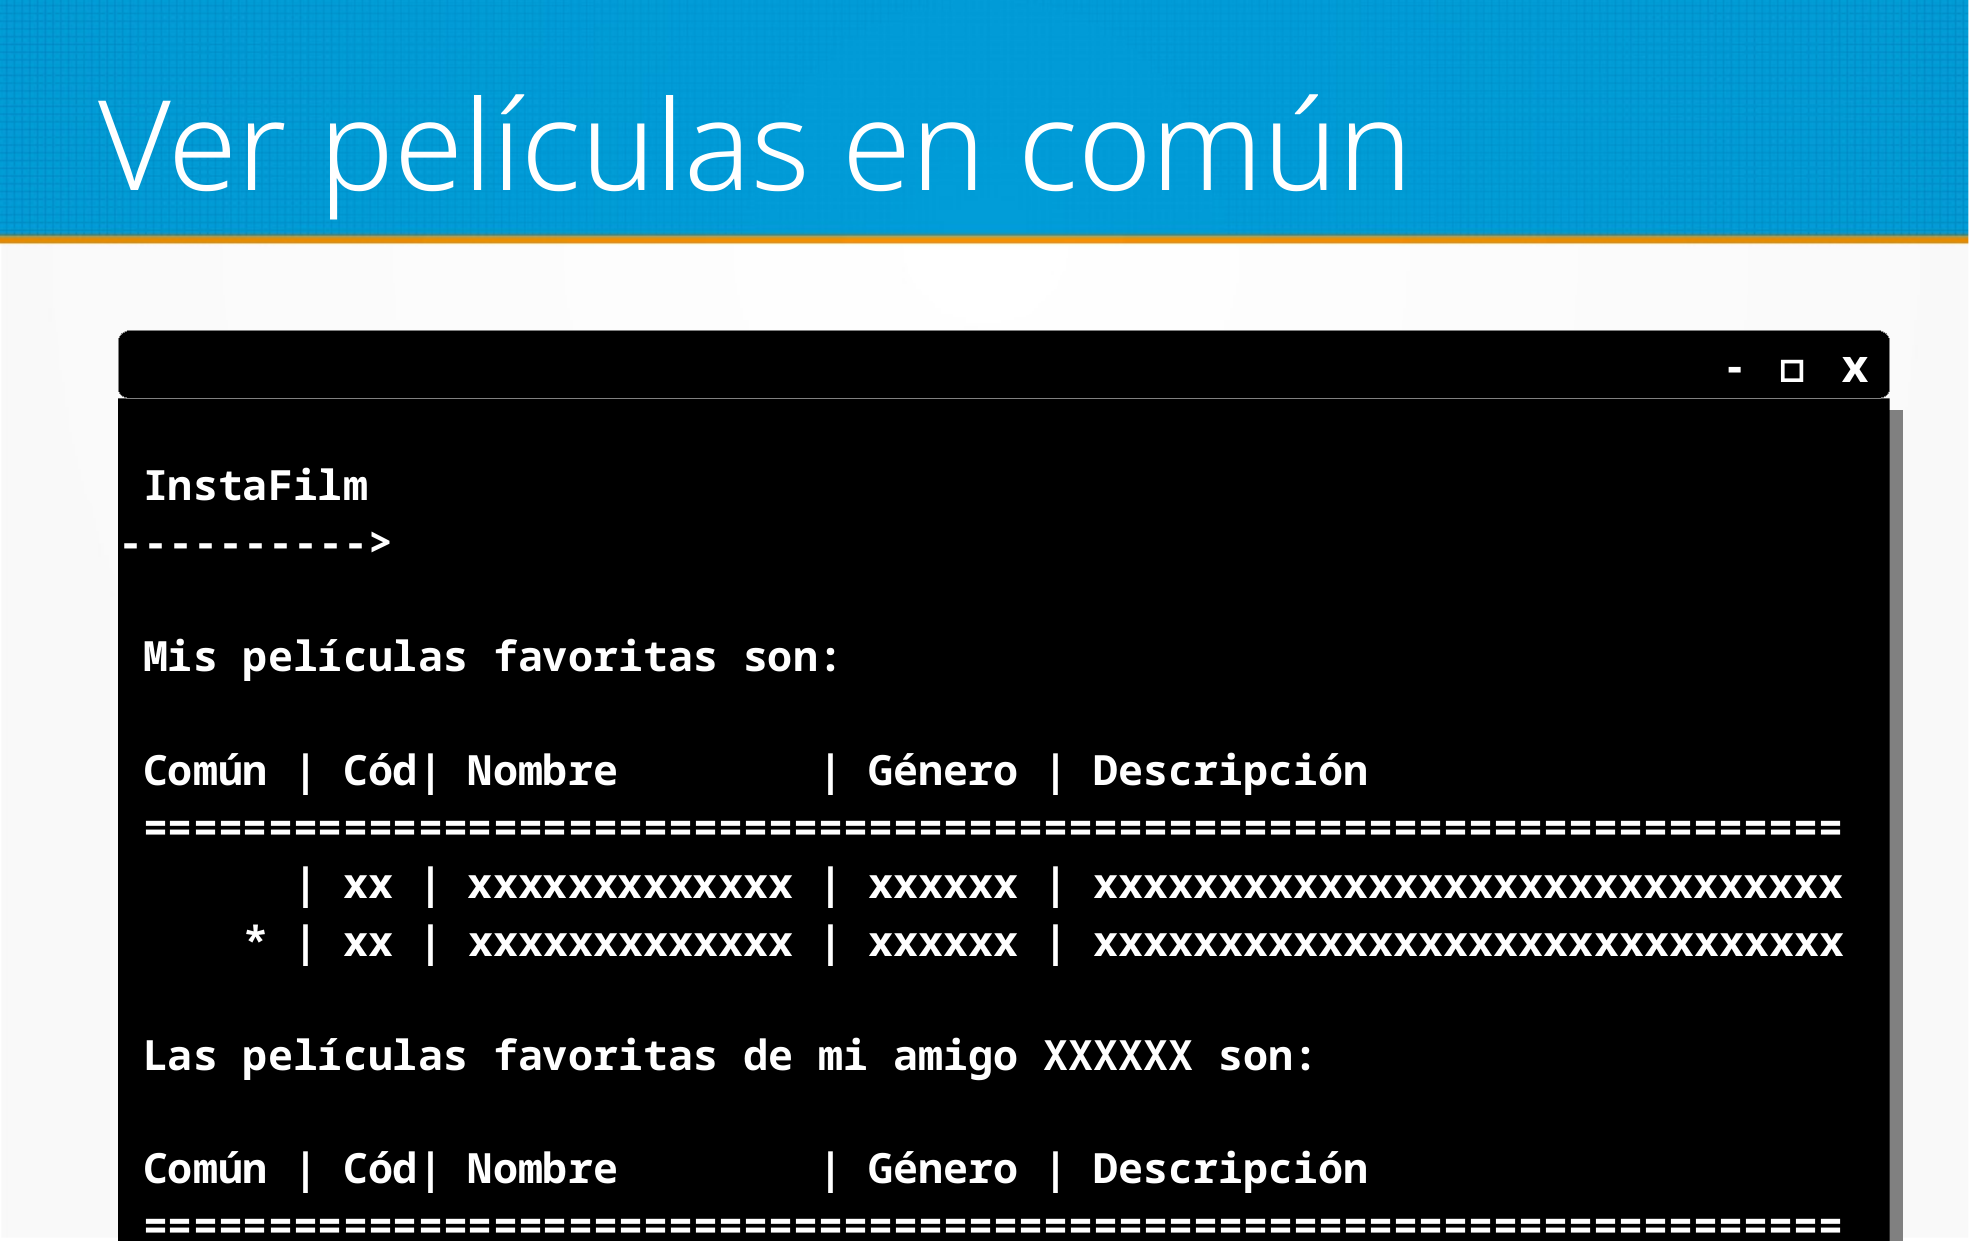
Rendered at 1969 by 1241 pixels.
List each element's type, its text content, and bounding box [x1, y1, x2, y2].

picture [0, 233, 1969, 1241]
title Ver películas en común [98, 19, 1870, 227]
text_box - □ x [118, 330, 1890, 399]
text_box InstaFilm ----------> Mis películas favoritas son: Común | Cód| Nombre | Género | Descripción ==================================================================== | xx | xxxxxxxxxxxxx | xxxxxx | xxxxxxxxxxxxxxxxxxxxxxxxxxxxxx * | xx | xxxxxxxxxxxxx | xxxxxx | xxxxxxxxxxxxxxxxxxxxxxxxxxxxxx Las películas favoritas de mi amigo XXXXXX son: Común | Cód| Nombre | Género | Descripción ==================================================================== * | xx | xxxxxxxxxxxxx | xxxxxx | xxxxxxxxxxxxxxxxxxxxxxxxxxxxxx | xx | xxxxxxxxxxxxx | xxxxxx | xxxxxxxxxxxxxxxxxxxxxxxxxxxxxx [118, 398, 1890, 1150]
